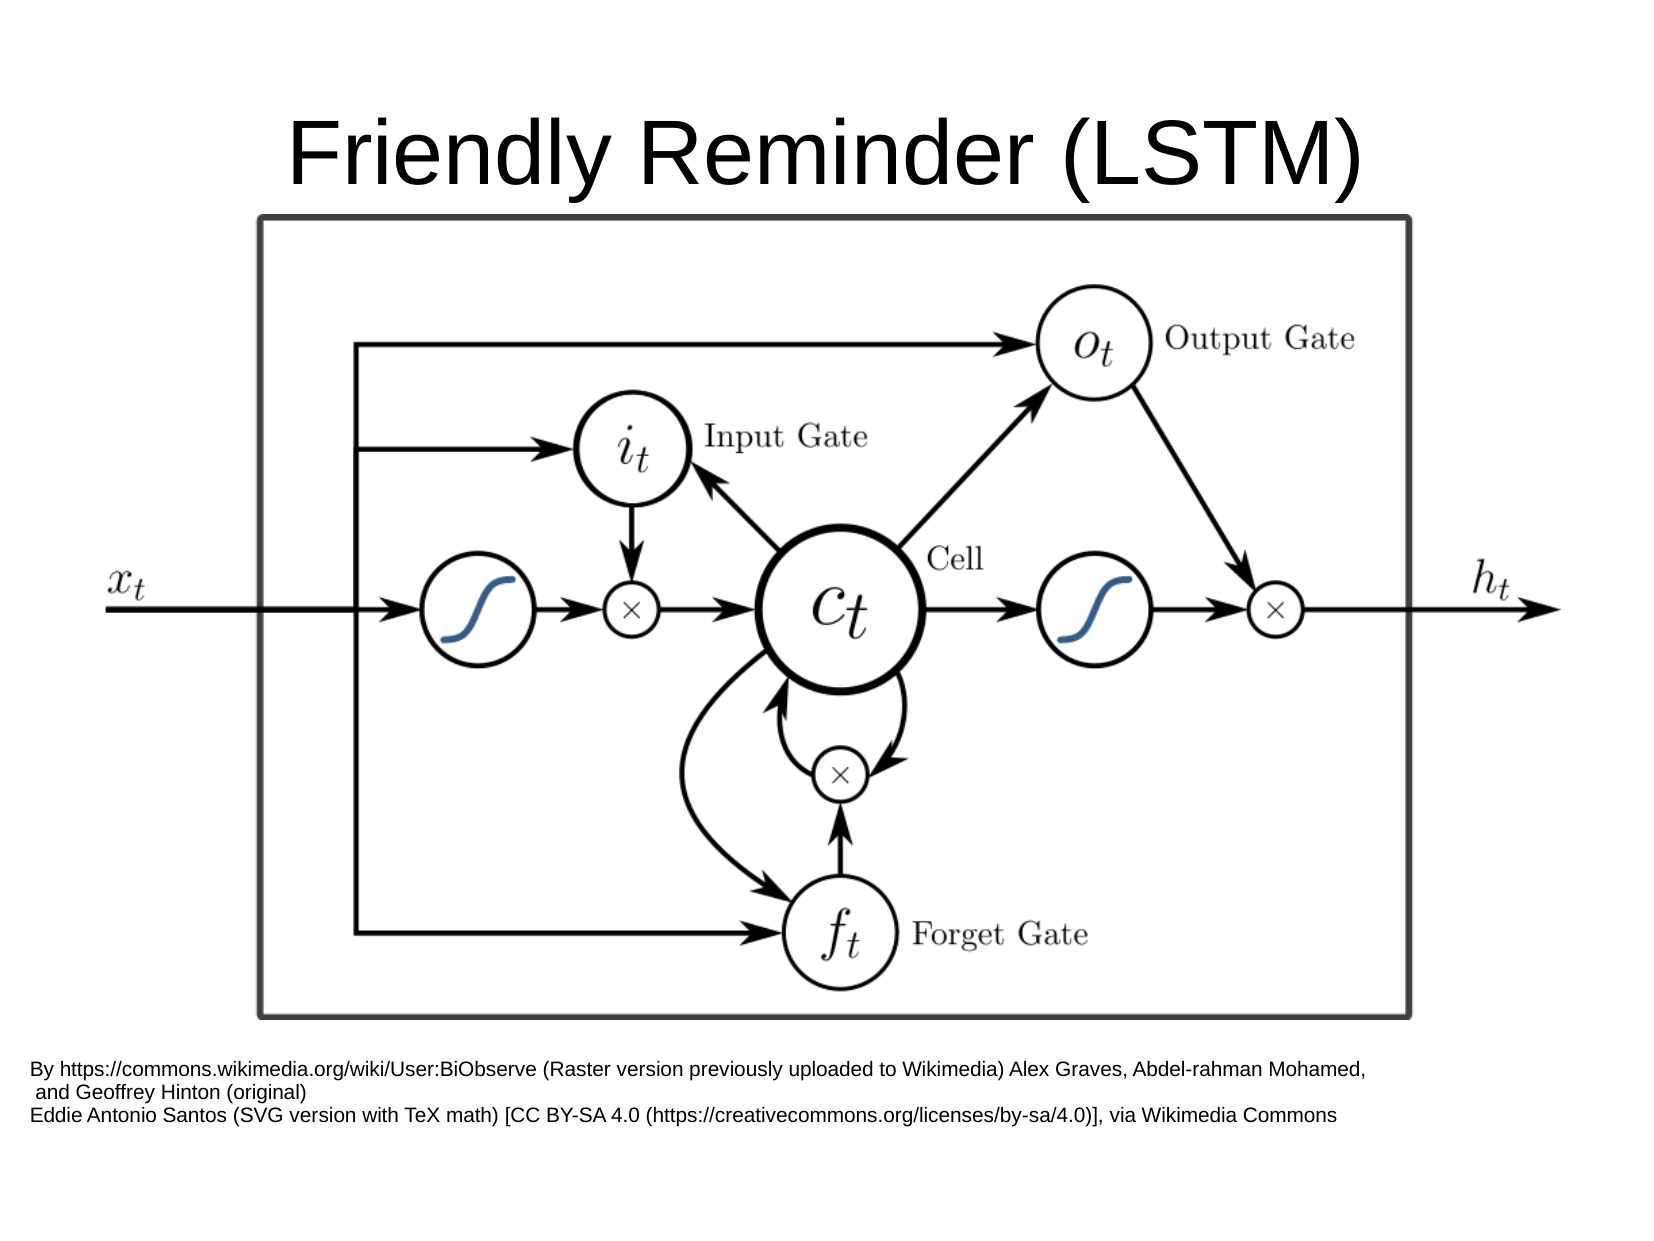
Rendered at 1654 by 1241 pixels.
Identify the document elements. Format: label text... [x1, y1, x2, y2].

title Friendly Reminder (LSTM) [82, 49, 1571, 257]
text_box By https://commons.wikimedia.org/wiki/User:BiObserve (Raster version previously uploaded to Wikimedia) Alex Graves, Abdel-rahman Mohamed, and Geoffrey Hinton (original) Eddie Antonio Santos (SVG version with TeX math) [CC BY-SA 4.0 (https://creativecommons.org/licenses/by-sa/4.0)], via Wikimedia Commons [15, 1050, 1654, 1231]
picture [95, 214, 1561, 1021]
